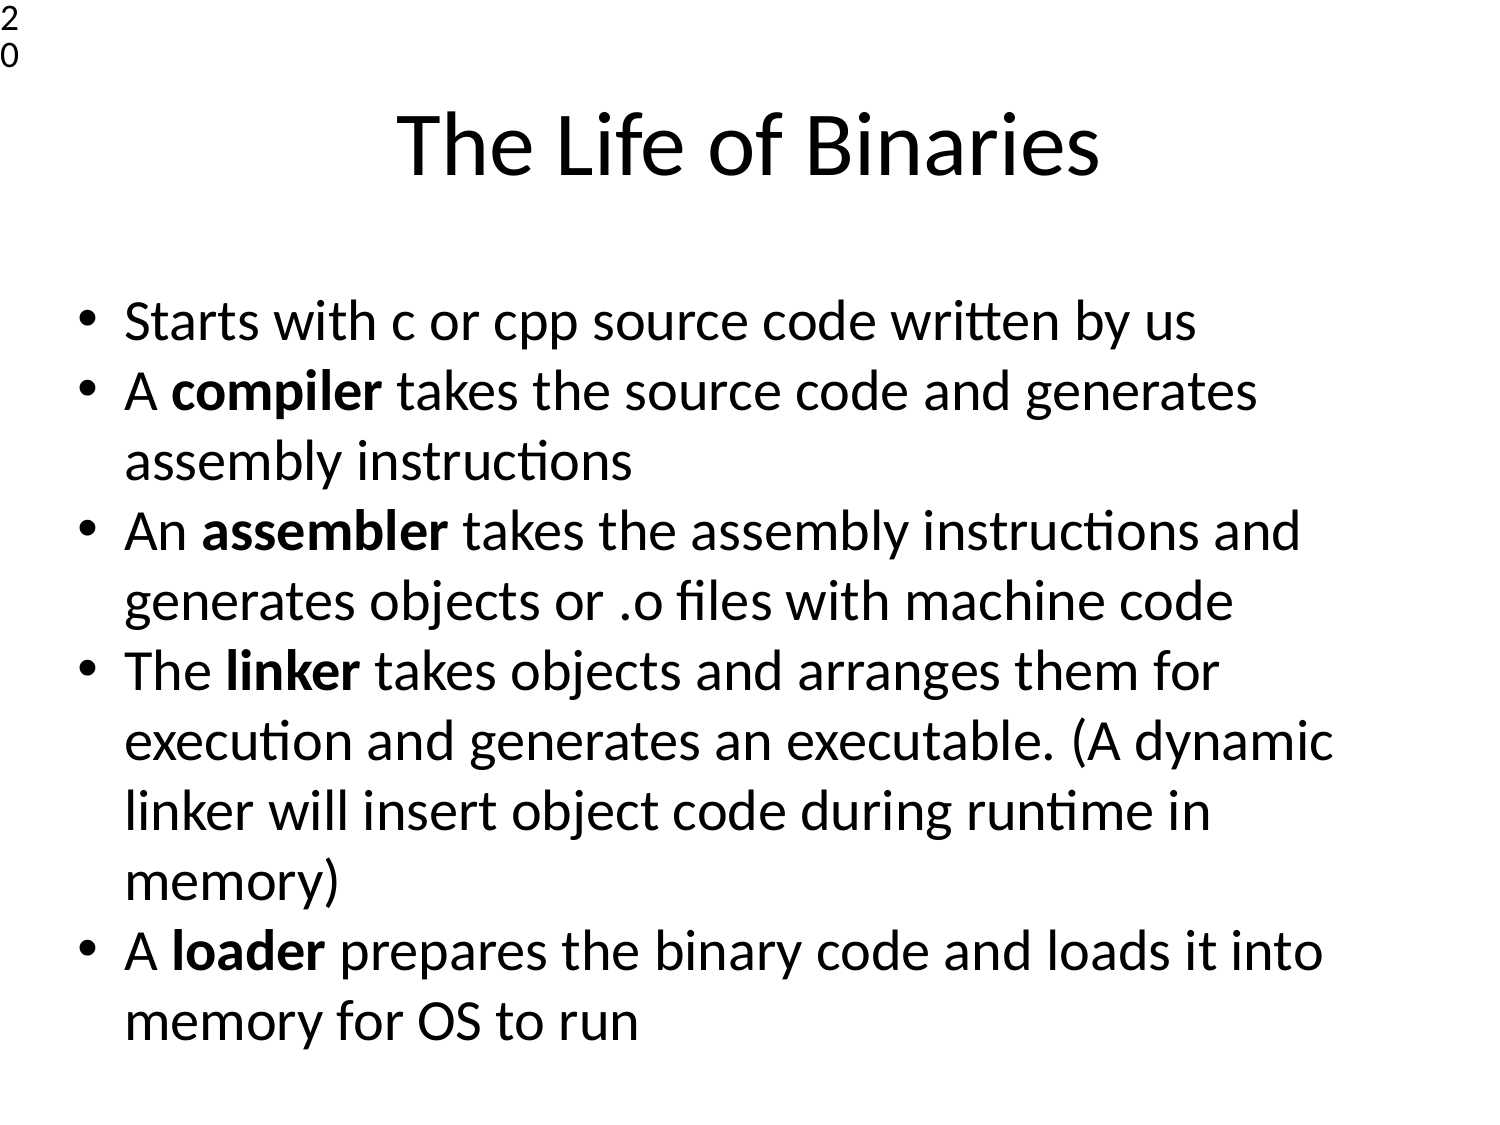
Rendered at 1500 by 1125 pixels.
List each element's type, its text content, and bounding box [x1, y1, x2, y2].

text_box Starts with c or cpp source code written by us A compiler takes the source code and generates assembly instructions An assembler takes the assembly instructions and generates objects or .o files with machine code The linker takes objects and arranges them for execution and generates an executable. (A dynamic linker will insert object code during runtime in memory) A loader prepares the binary code and loads it into memory for OS to run [62, 275, 1438, 1060]
title The Life of Binaries [75, 45, 1425, 233]
